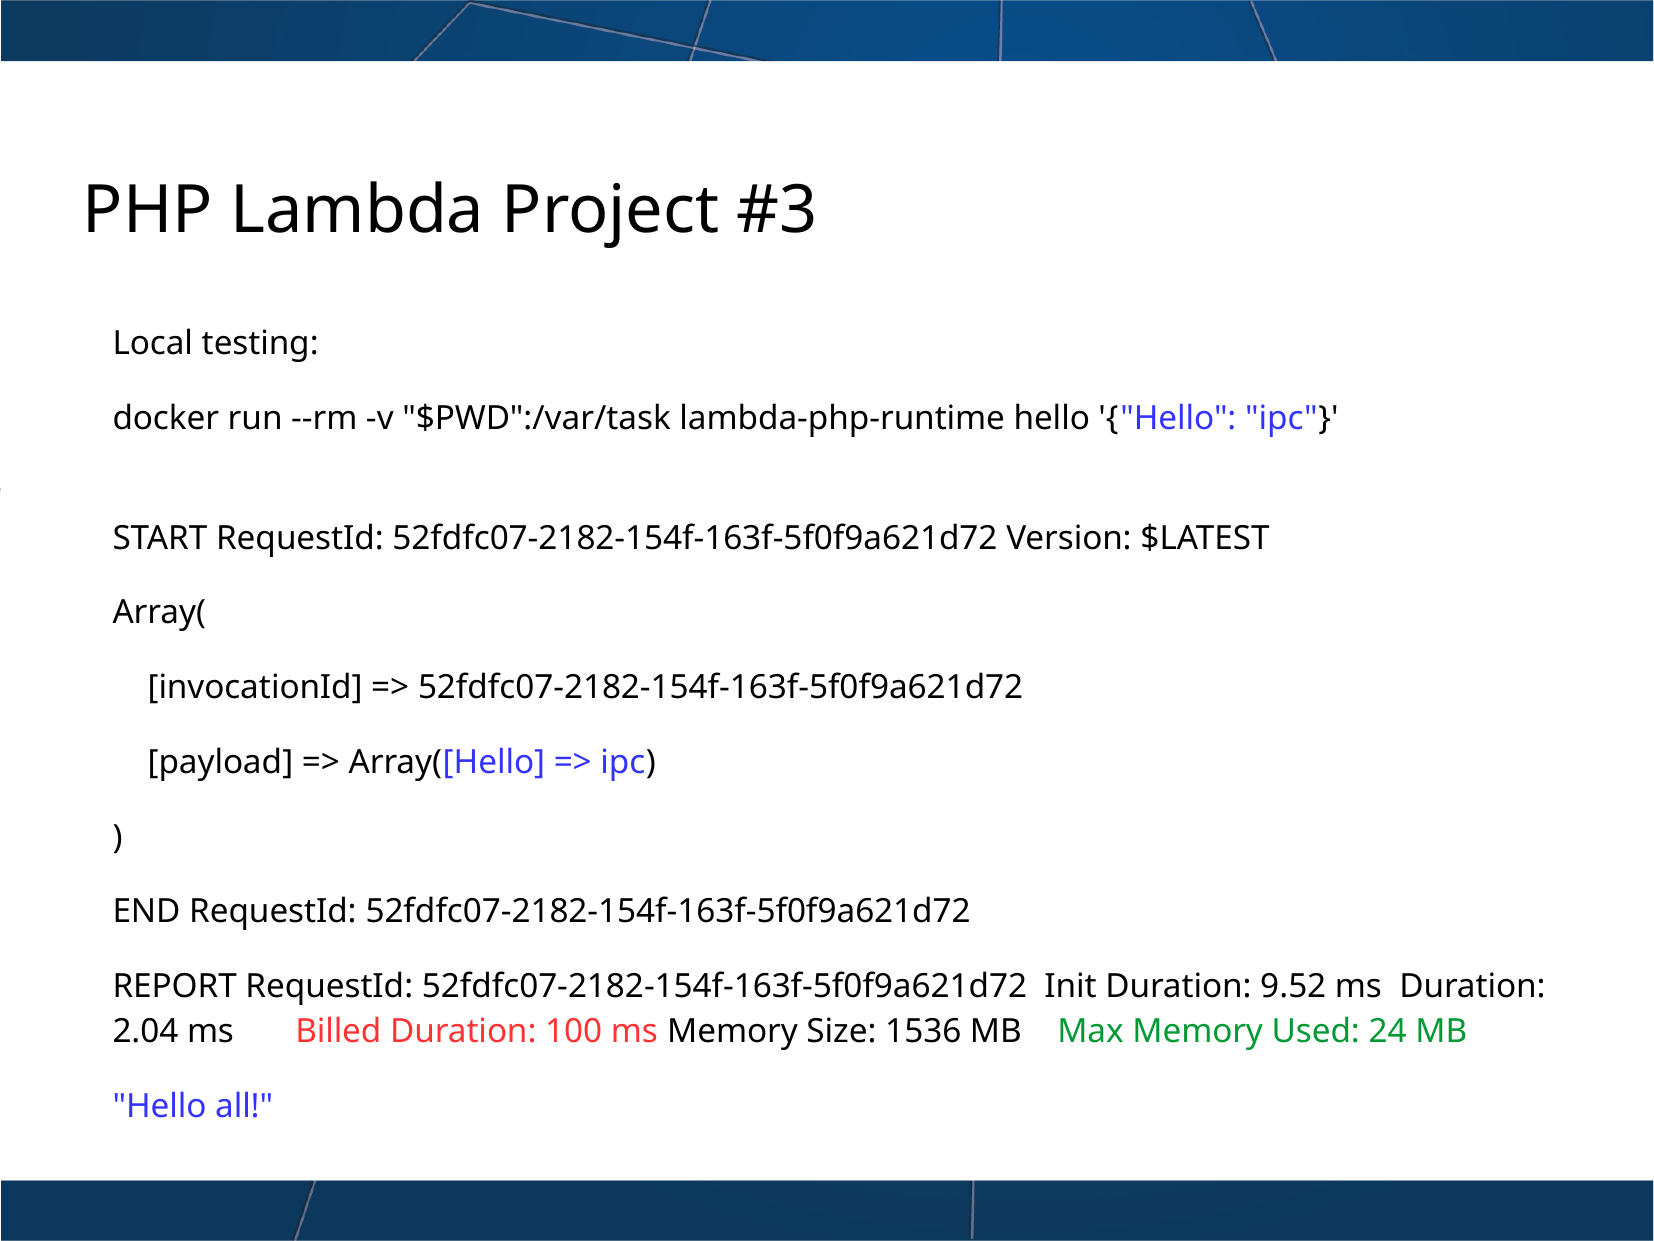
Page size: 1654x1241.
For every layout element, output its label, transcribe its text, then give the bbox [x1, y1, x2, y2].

title PHP Lambda Project #3 [82, 109, 1571, 303]
picture [0, 0, 1654, 1241]
list Local testing: docker run --rm -v "$PWD":/var/task lambda-php-runtime hello '{"Hello": "ipc"}' START RequestId: 52fdfc07-2182-154f-163f-5f0f9a621d72 Version: $LATEST Array( [invocationId] => 52fdfc07-2182-154f-163f-5f0f9a621d72 [payload] => Array([Hello] => ipc) ) END RequestId: 52fdfc07-2182-154f-163f-5f0f9a621d72 REPORT RequestId: 52fdfc07-2182-154f-163f-5f0f9a621d72 Init Duration: 9.52 ms Duration: 2.04 ms Billed Duration: 100 ms Memory Size: 1536 MB Max Memory Used: 24 MB "Hello all!" [112, 318, 1613, 1127]
